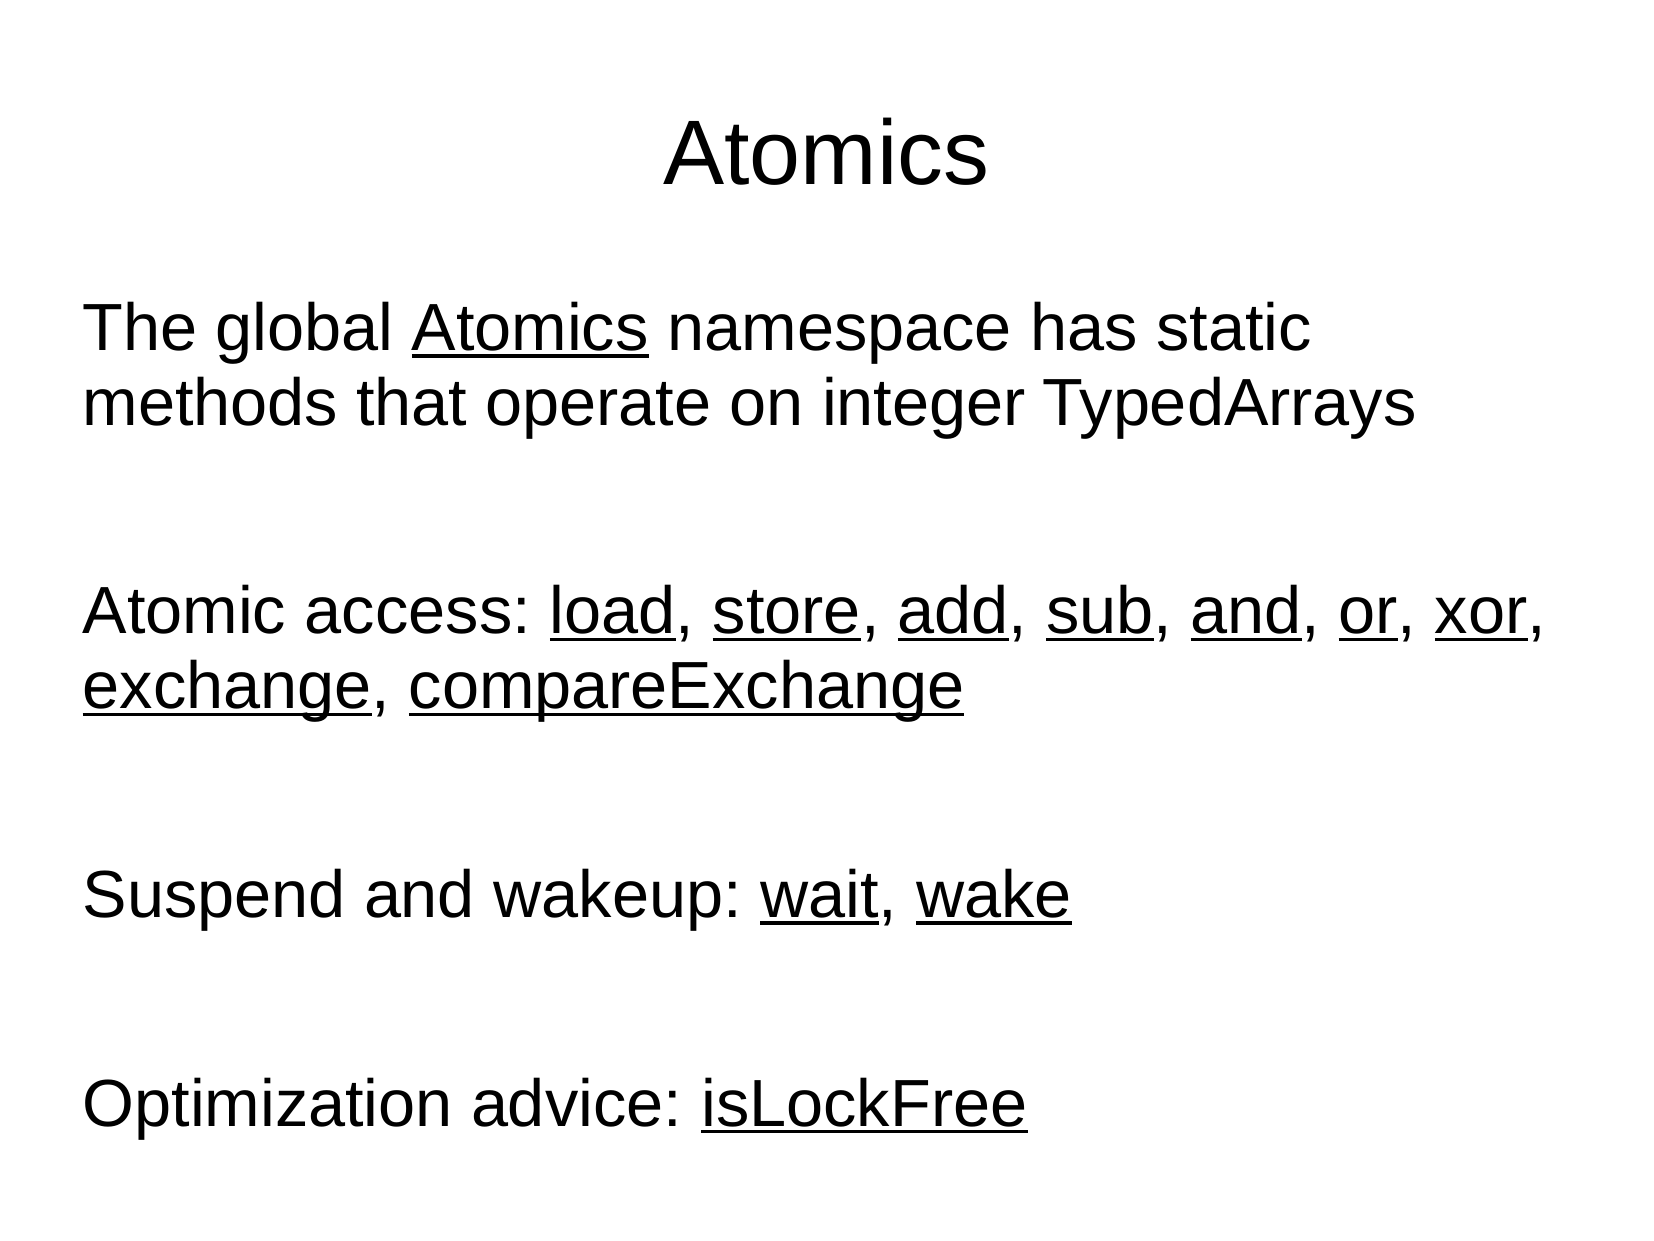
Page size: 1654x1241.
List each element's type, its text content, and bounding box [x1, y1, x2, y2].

list The global Atomics namespace has static methods that operate on integer TypedArrays Atomic access: load, store, add, sub, and, or, xor, exchange, compareExchange Suspend and wakeup: wait, wake Optimization advice: isLockFree [82, 290, 1571, 1201]
title Atomics [82, 49, 1571, 257]
